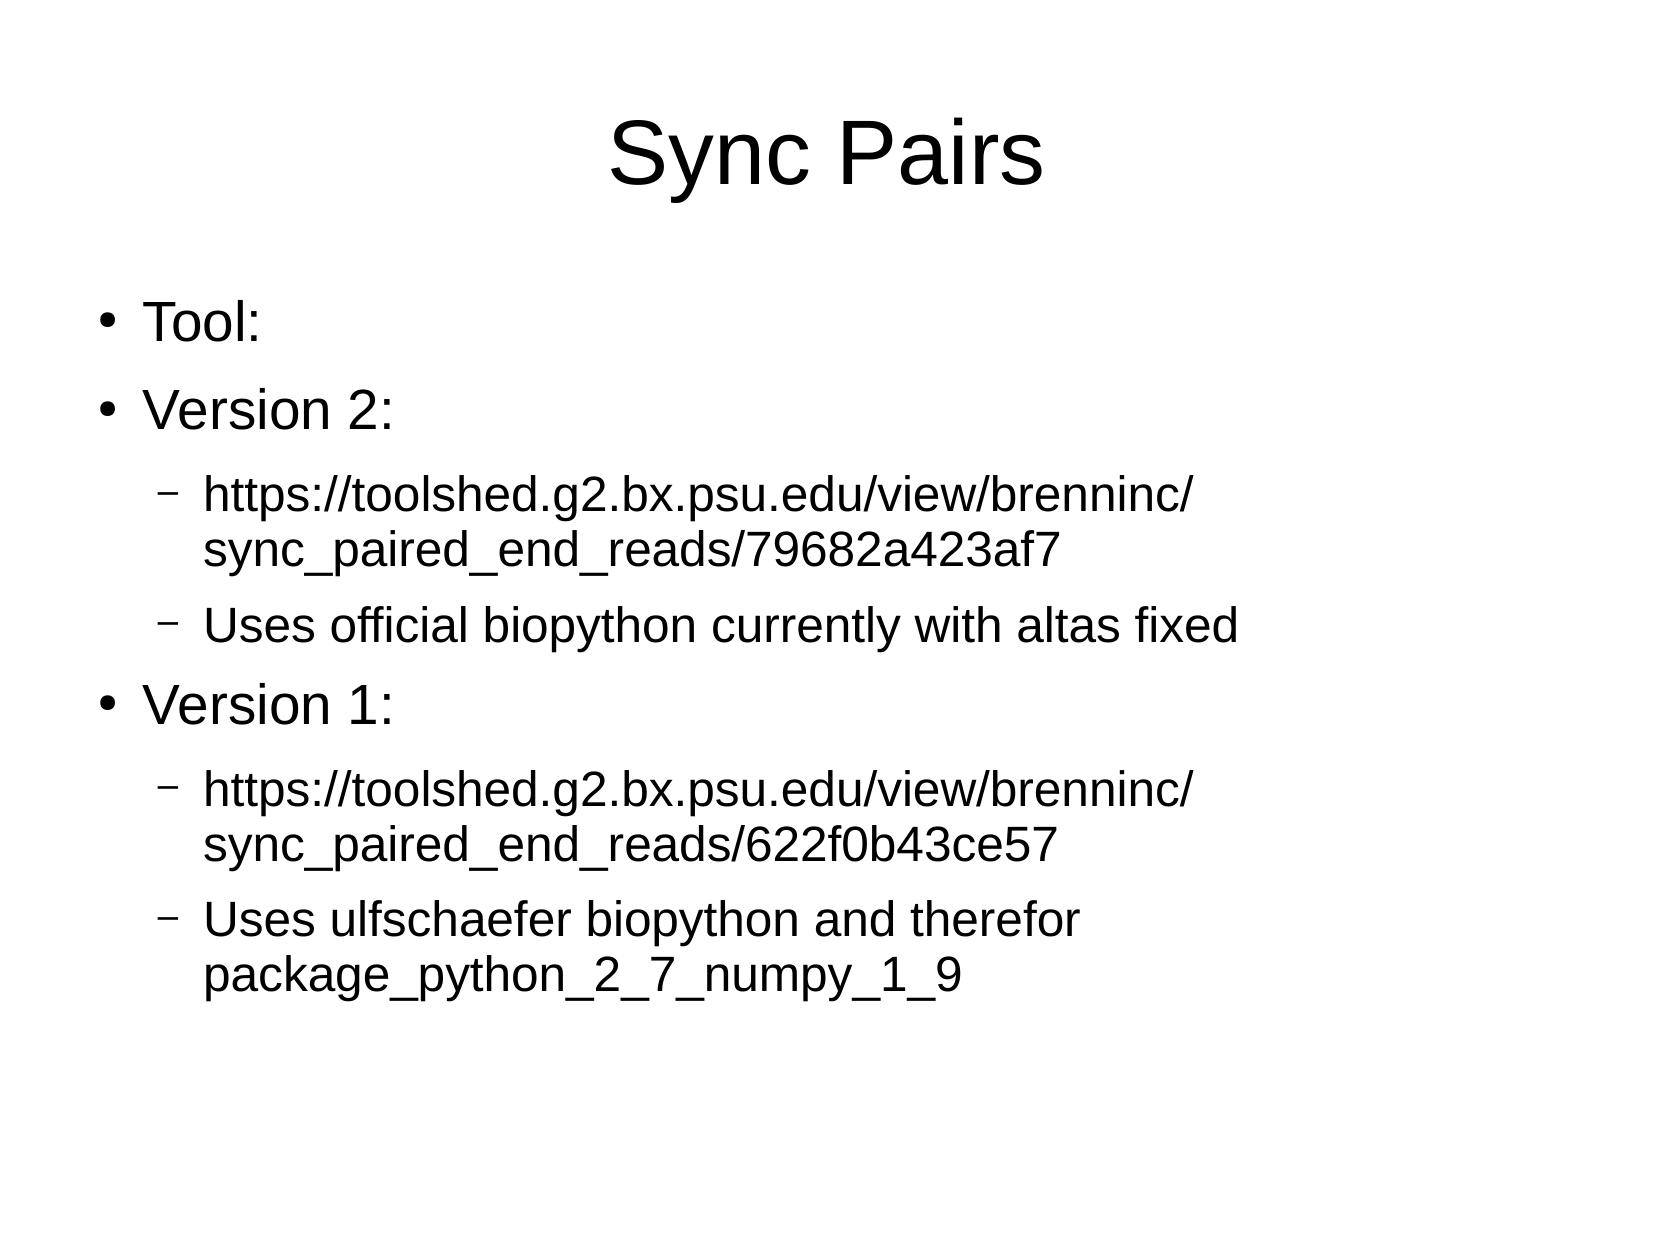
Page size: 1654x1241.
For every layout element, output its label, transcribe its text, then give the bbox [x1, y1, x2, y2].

title Sync Pairs [82, 49, 1571, 257]
list Tool: Version 2: https://toolshed.g2.bx.psu.edu/view/brenninc/sync_paired_end_reads/79682a423af7 Uses official biopython currently with altas fixed Version 1: https://toolshed.g2.bx.psu.edu/view/brenninc/sync_paired_end_reads/622f0b43ce57 Uses ulfschaefer biopython and therefor package_python_2_7_numpy_1_9 [82, 290, 1571, 1010]
